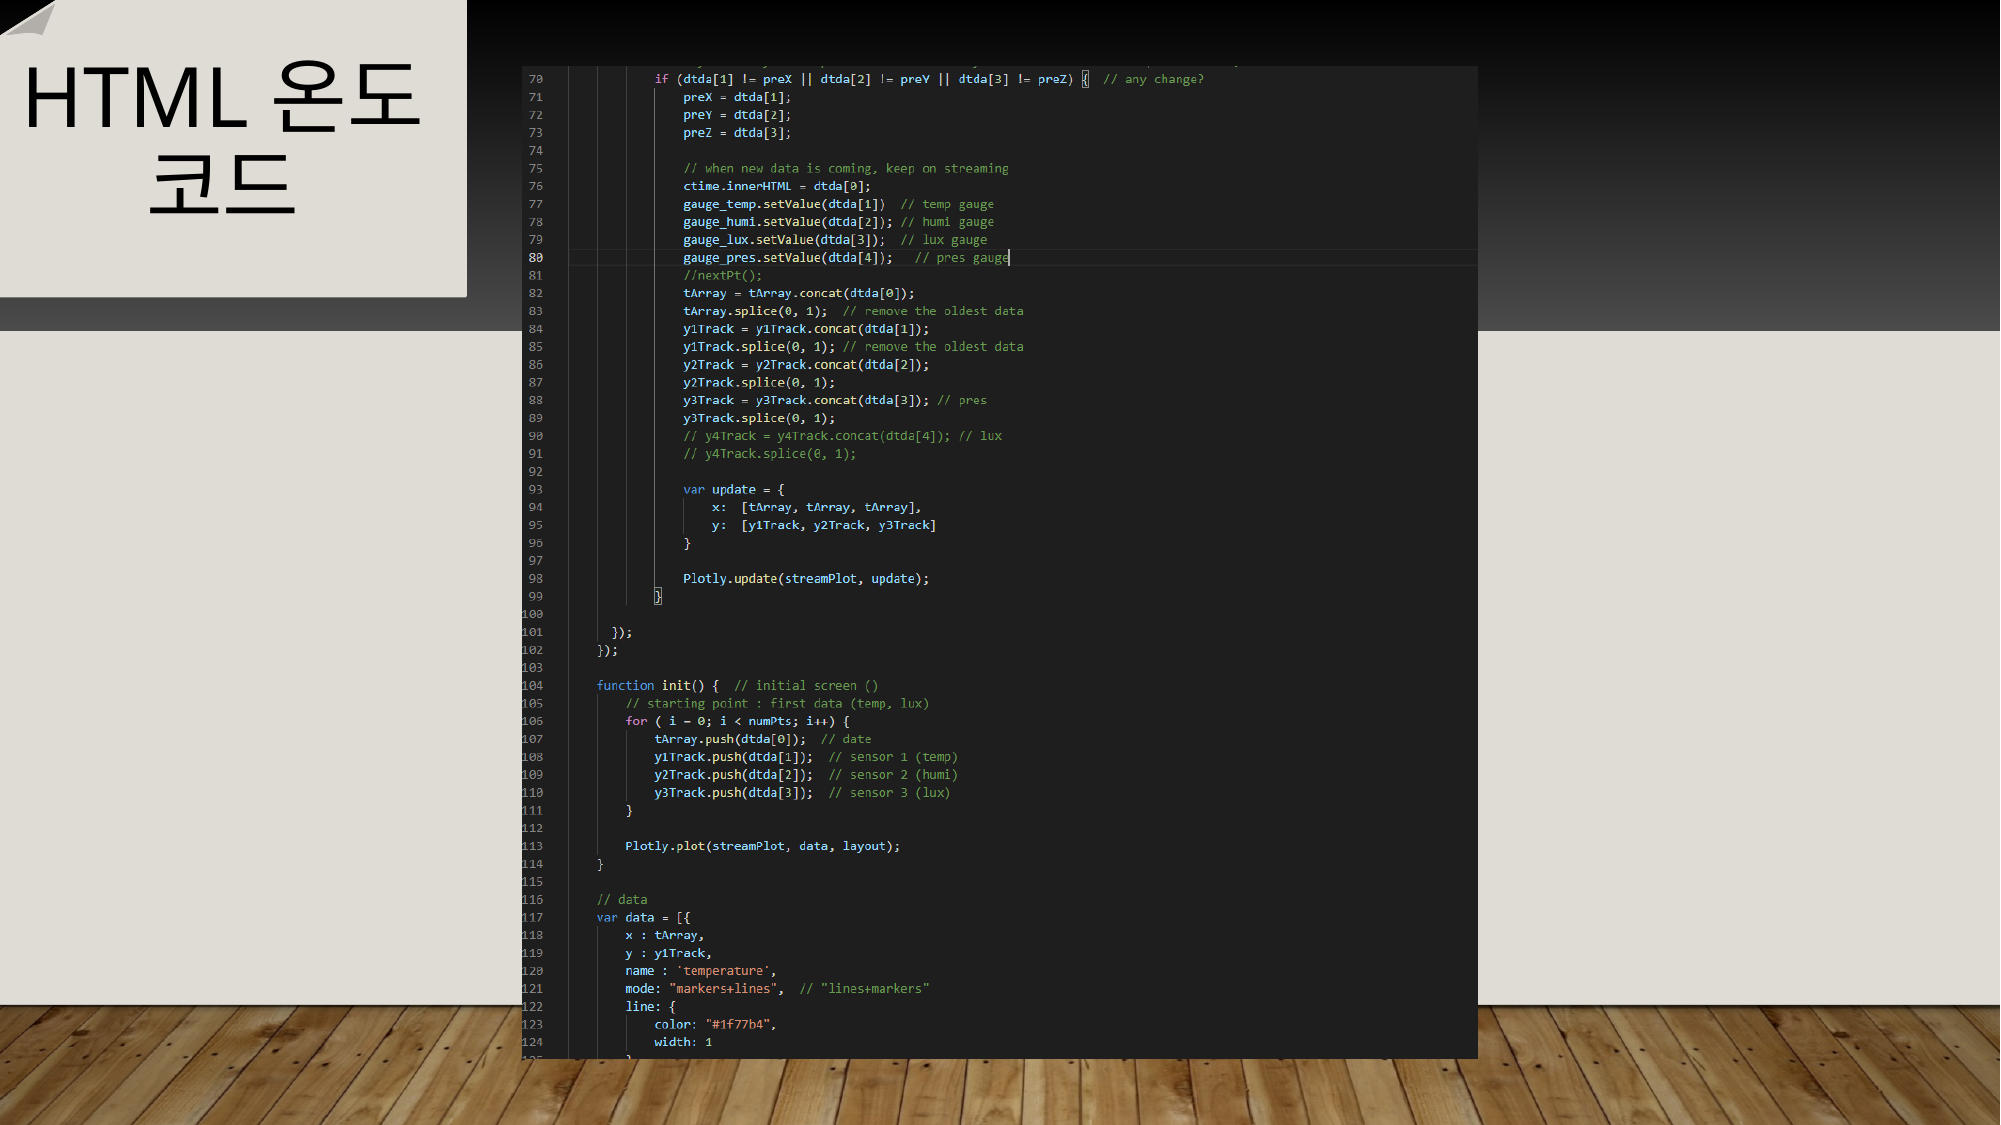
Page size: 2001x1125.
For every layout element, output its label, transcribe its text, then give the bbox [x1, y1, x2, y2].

text_box [0, 0, 466, 297]
picture [0, 66, 2000, 1125]
text_box HTML 온도 코드 [0, 48, 446, 148]
